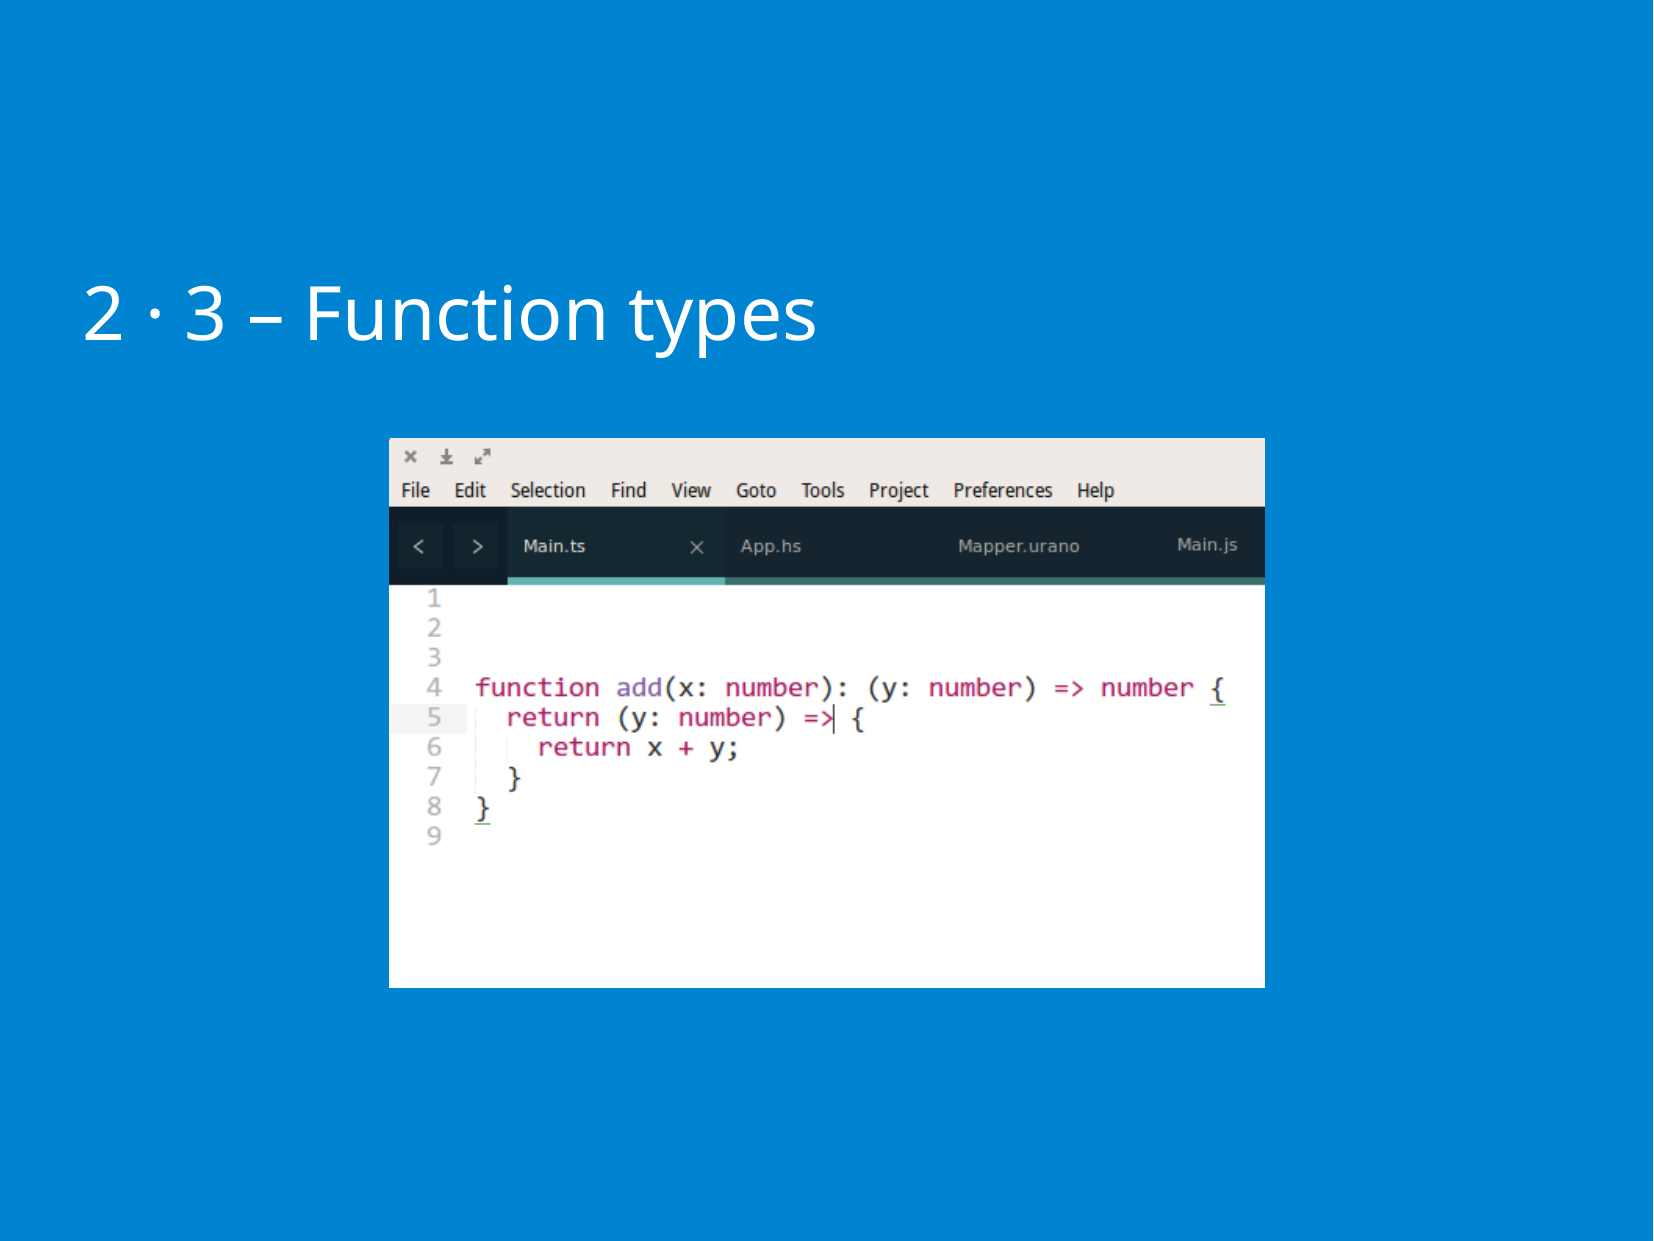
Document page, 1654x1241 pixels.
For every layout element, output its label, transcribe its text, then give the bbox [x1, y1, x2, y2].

title 2 · 3 – Function types [82, 248, 1571, 375]
picture [389, 438, 1265, 988]
